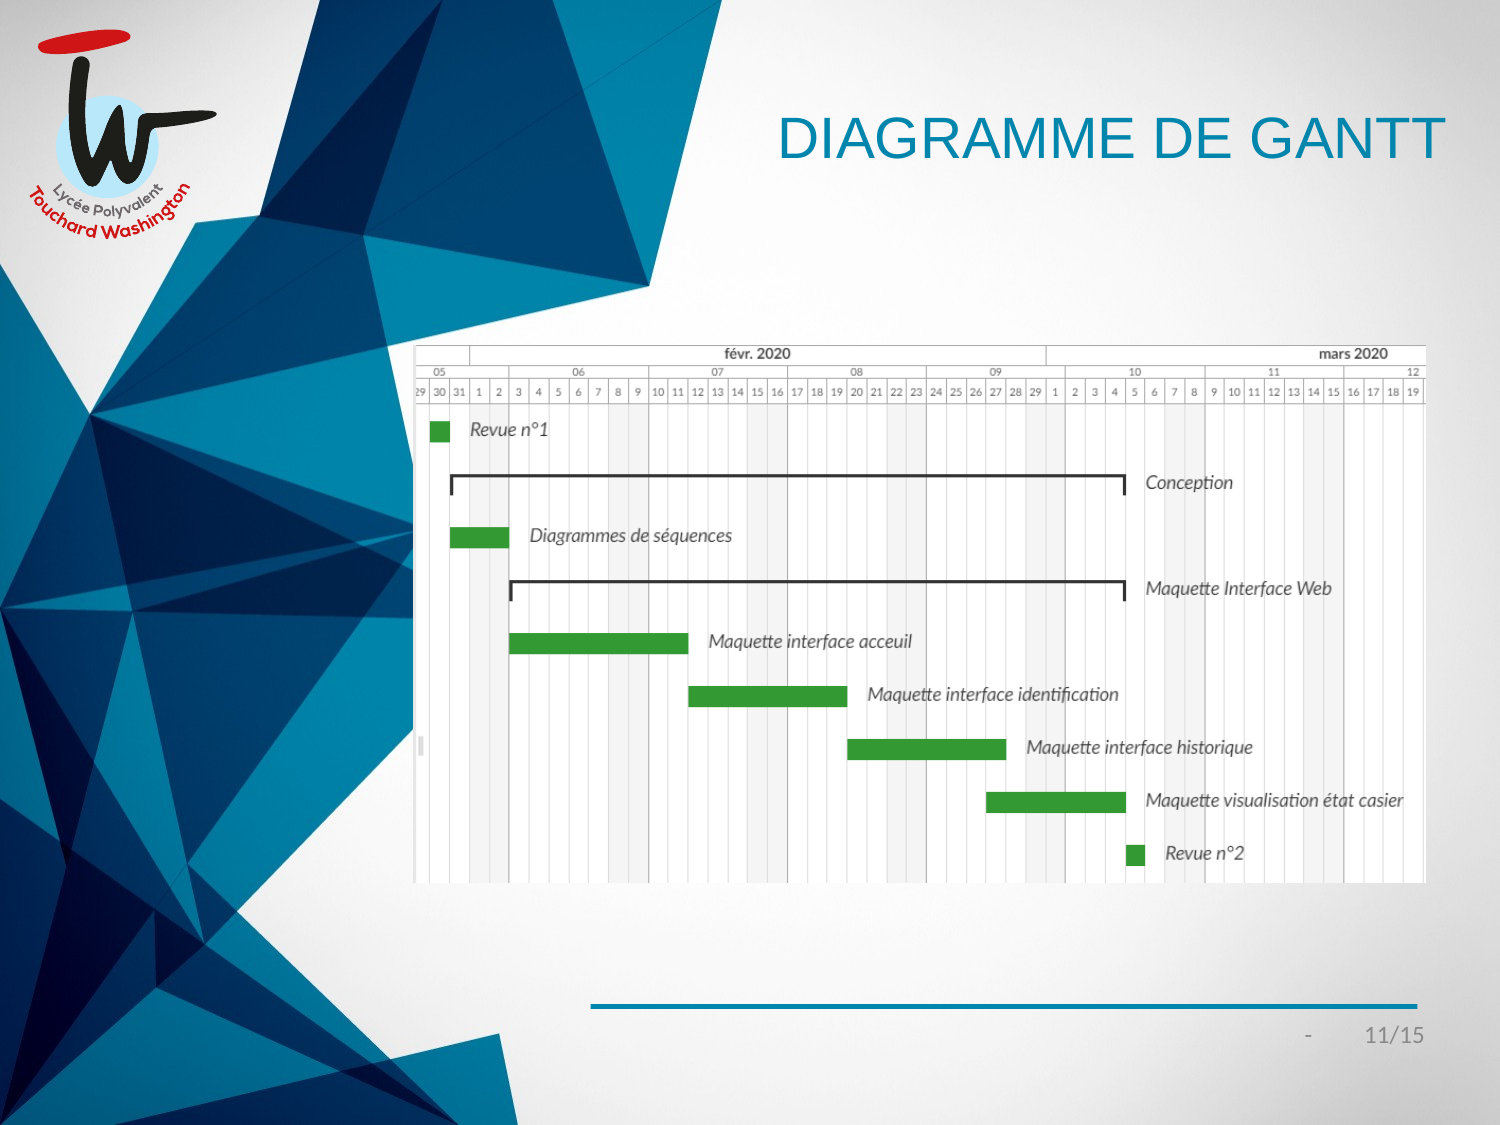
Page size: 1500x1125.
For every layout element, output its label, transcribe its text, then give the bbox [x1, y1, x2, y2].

picture [0, 0, 1500, 1125]
title DIAGRAMME DE GANTT [708, 44, 1447, 233]
